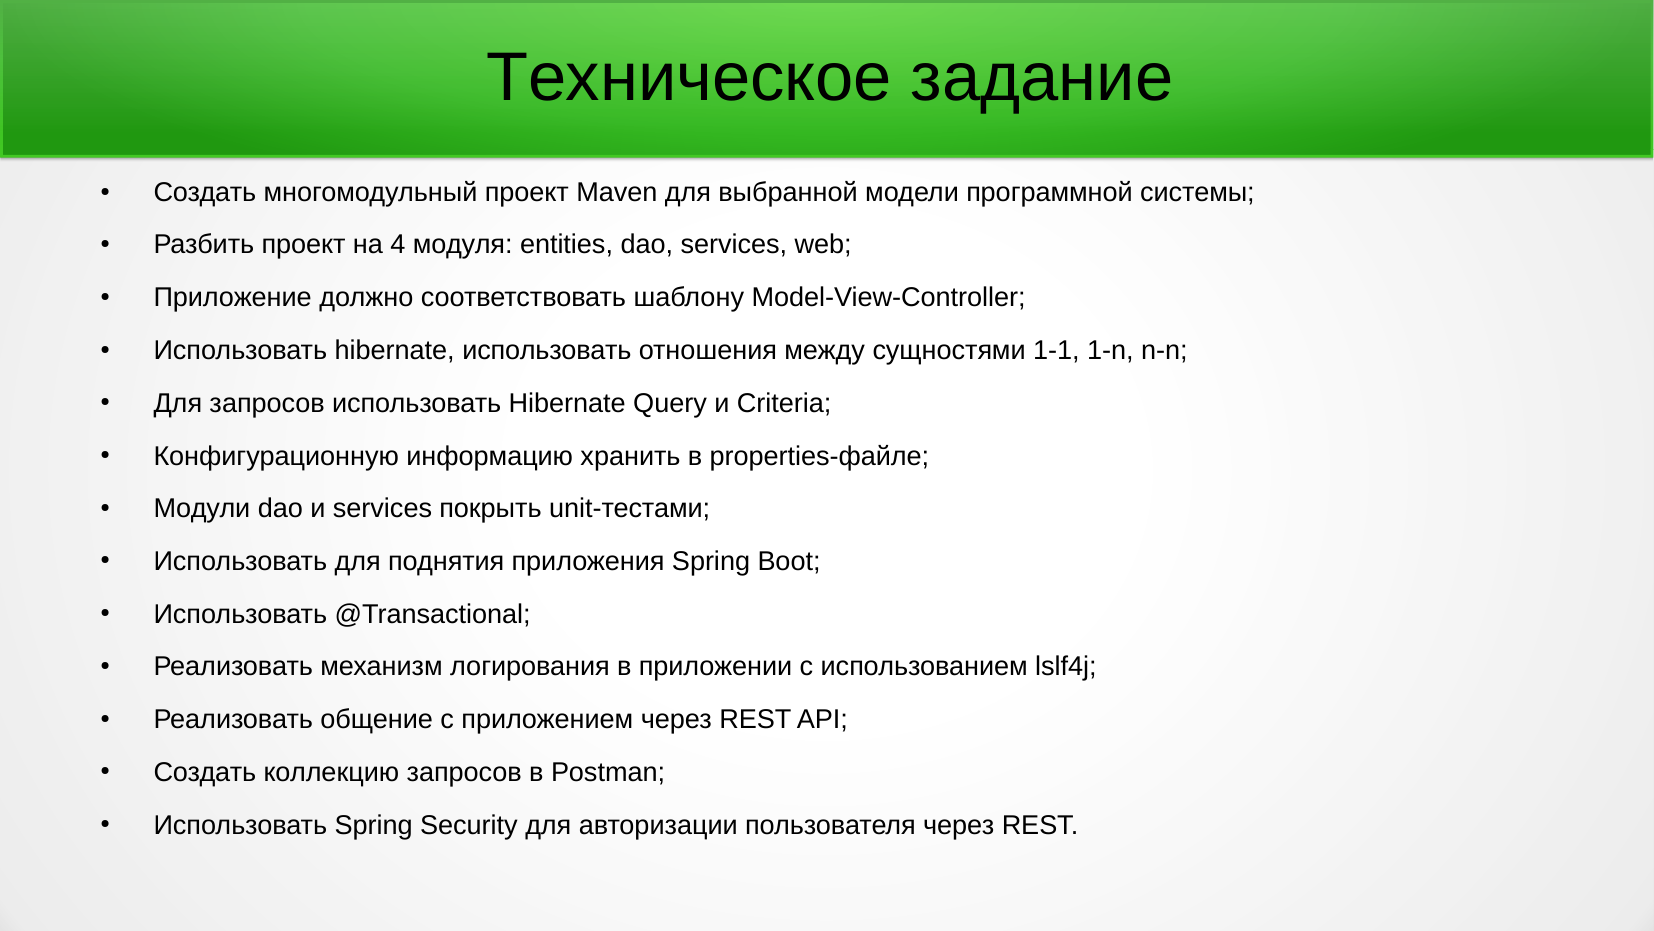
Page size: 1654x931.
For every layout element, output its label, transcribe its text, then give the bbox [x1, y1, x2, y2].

title Tехническое задание [94, 35, 1548, 119]
list Создать многомодульный проект Maven для выбранной модели программной системы; Разбить проект на 4 модуля: entities, dao, services, web; Приложение должно соответствовать шаблону Model-View-Controller; Использовать hibernate, использовать отношения между сущностями 1-1, 1-n, n-n; Для запросов использовать Hibernate Query и Criteria; Конфигурационную информацию хранить в properties-файле; Модули dao и services покрыть unit-тестами; Использовать для поднятия приложения Spring Boot; Использовать @Transactional; Реализовать механизм логирования в приложении с использованием lslf4j; Реализовать общение с приложением через REST API; Создать коллекцию запросов в Postman; Использовать Spring Security для авторизации пользователя через REST. [82, 177, 1571, 875]
